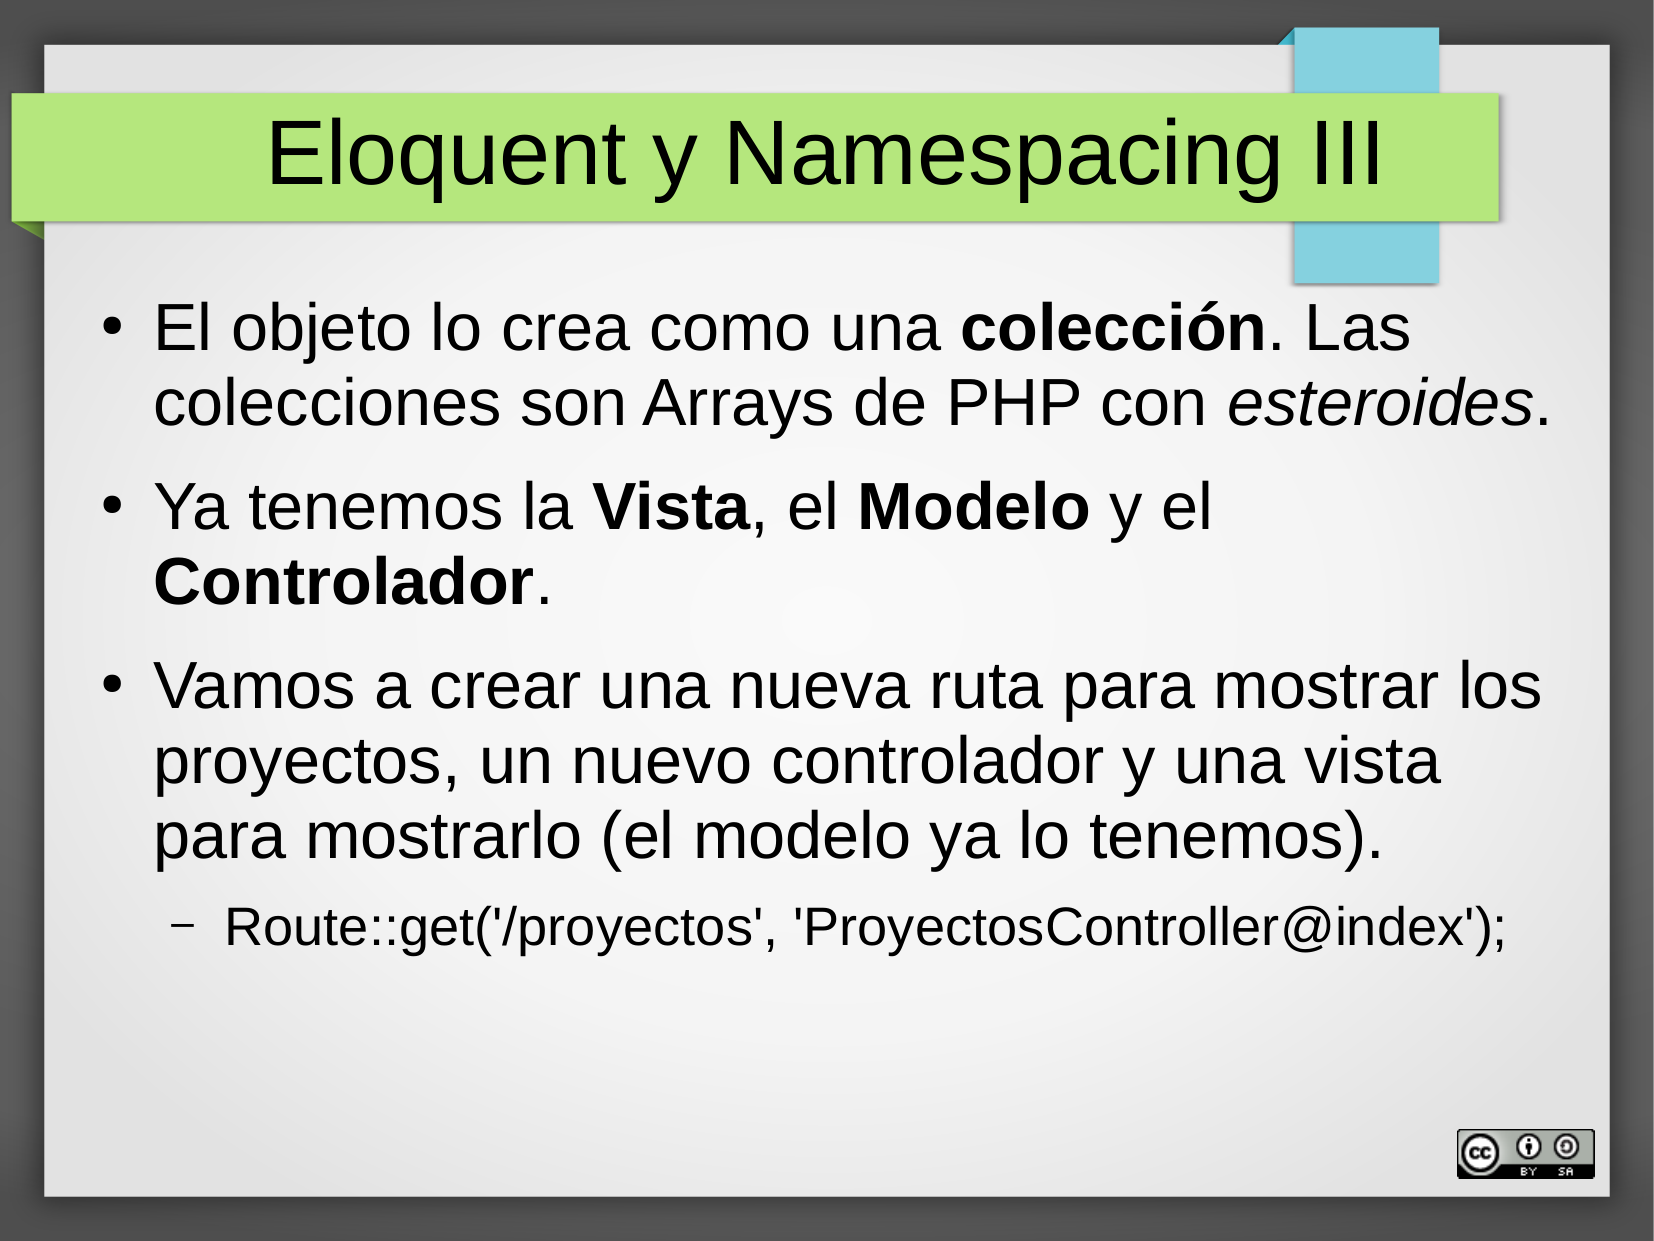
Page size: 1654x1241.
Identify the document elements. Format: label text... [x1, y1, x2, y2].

picture [0, 0, 1654, 1241]
title Eloquent y Namespacing III [82, 49, 1571, 257]
list El objeto lo crea como una colección. Las colecciones son Arrays de PHP con esteroides. Ya tenemos la Vista, el Modelo y el Controlador. Vamos a crear una nueva ruta para mostrar los proyectos, un nuevo controlador y una vista para mostrarlo (el modelo ya lo tenemos). Route::get('/proyectos', 'ProyectosController@index'); [82, 290, 1571, 1099]
